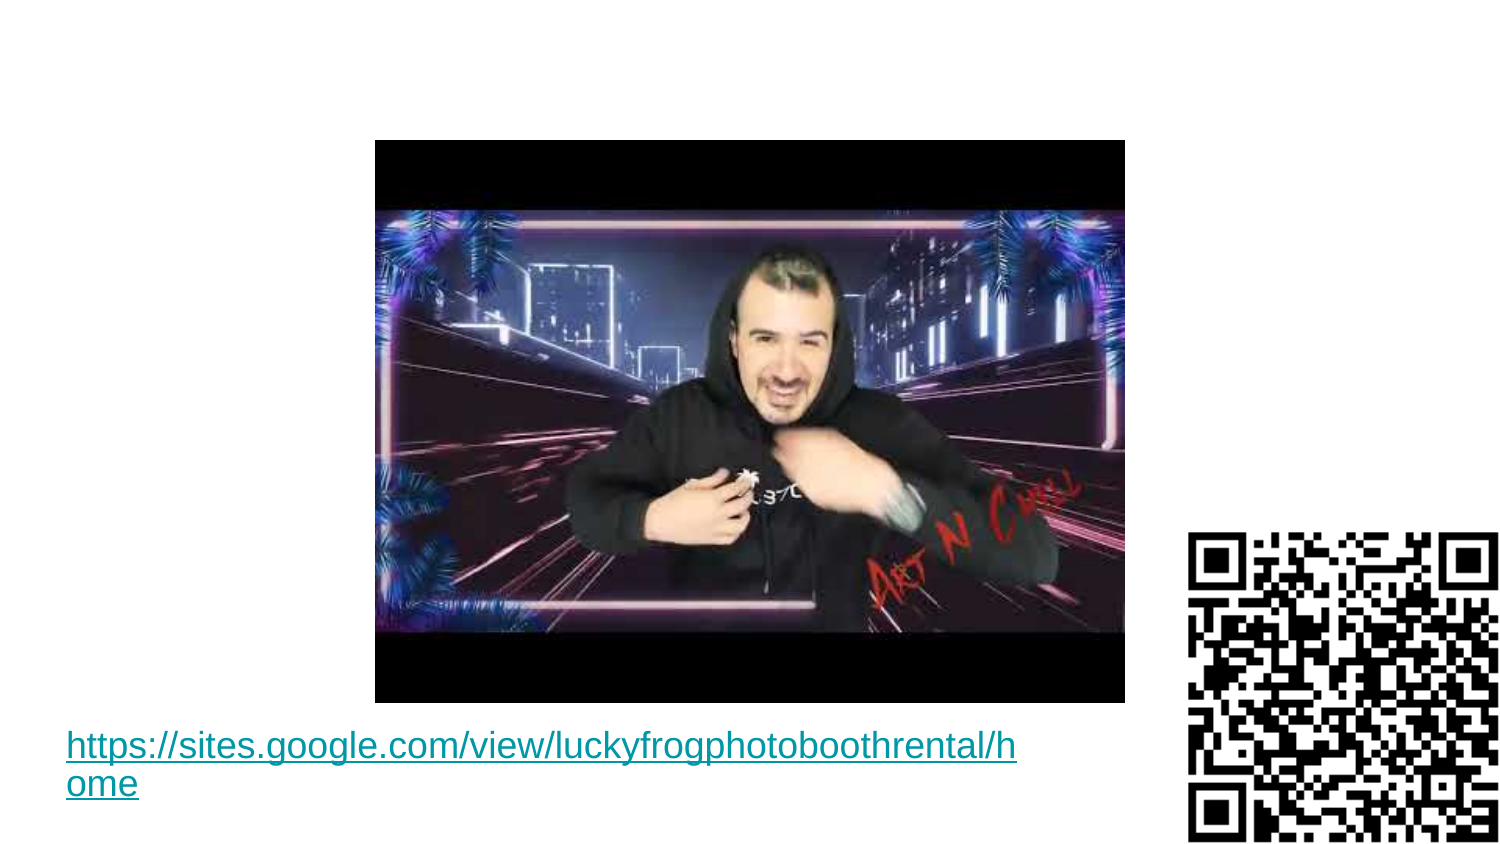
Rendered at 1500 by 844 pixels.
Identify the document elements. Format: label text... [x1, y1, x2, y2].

list https://sites.google.com/view/luckyfrogphotoboothrental/home [51, 694, 1036, 794]
picture [1187, 531, 1500, 844]
picture [375, 140, 1125, 704]
